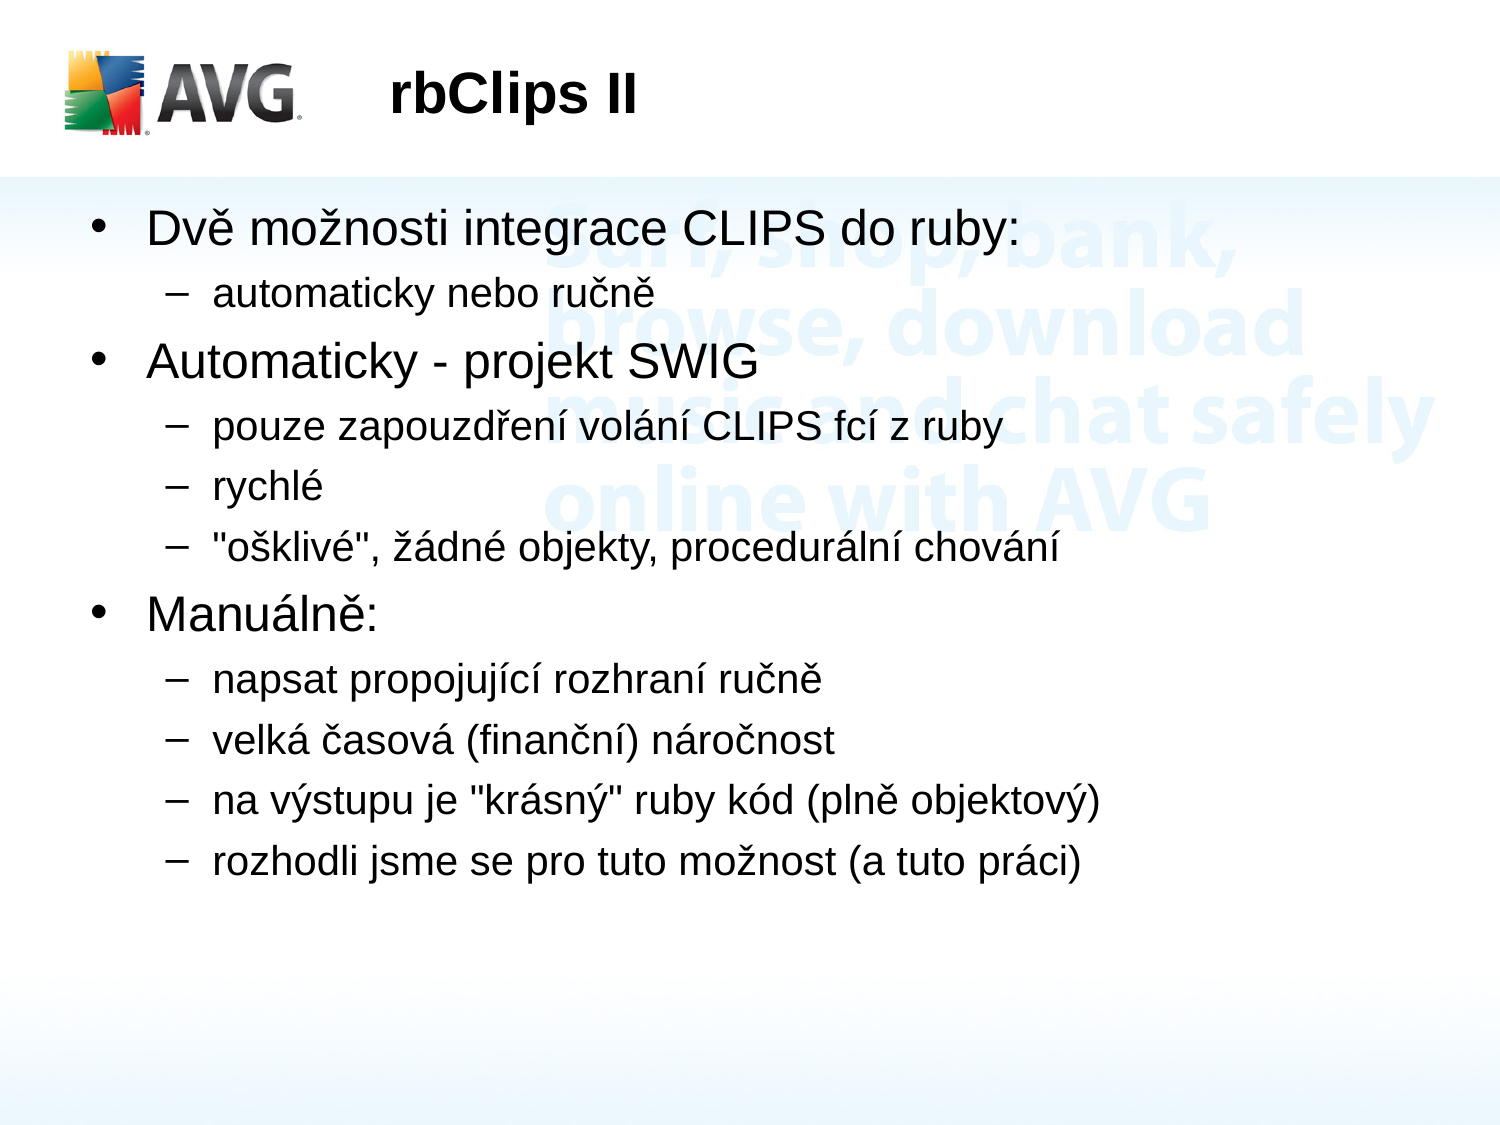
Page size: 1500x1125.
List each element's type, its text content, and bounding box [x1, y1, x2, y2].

picture [0, 0, 1500, 1125]
list Dvě možnosti integrace CLIPS do ruby: automaticky nebo ručně Automaticky - projekt SWIG pouze zapouzdření volání CLIPS fcí z ruby rychlé "ošklivé", žádné objekty, procedurální chování Manuálně: napsat propojující rozhraní ručně velká časová (finanční) náročnost na výstupu je "krásný" ruby kód (plně objektový) rozhodli jsme se pro tuto možnost (a tuto práci) [75, 187, 1426, 1020]
title rbClips II [375, 29, 1463, 150]
